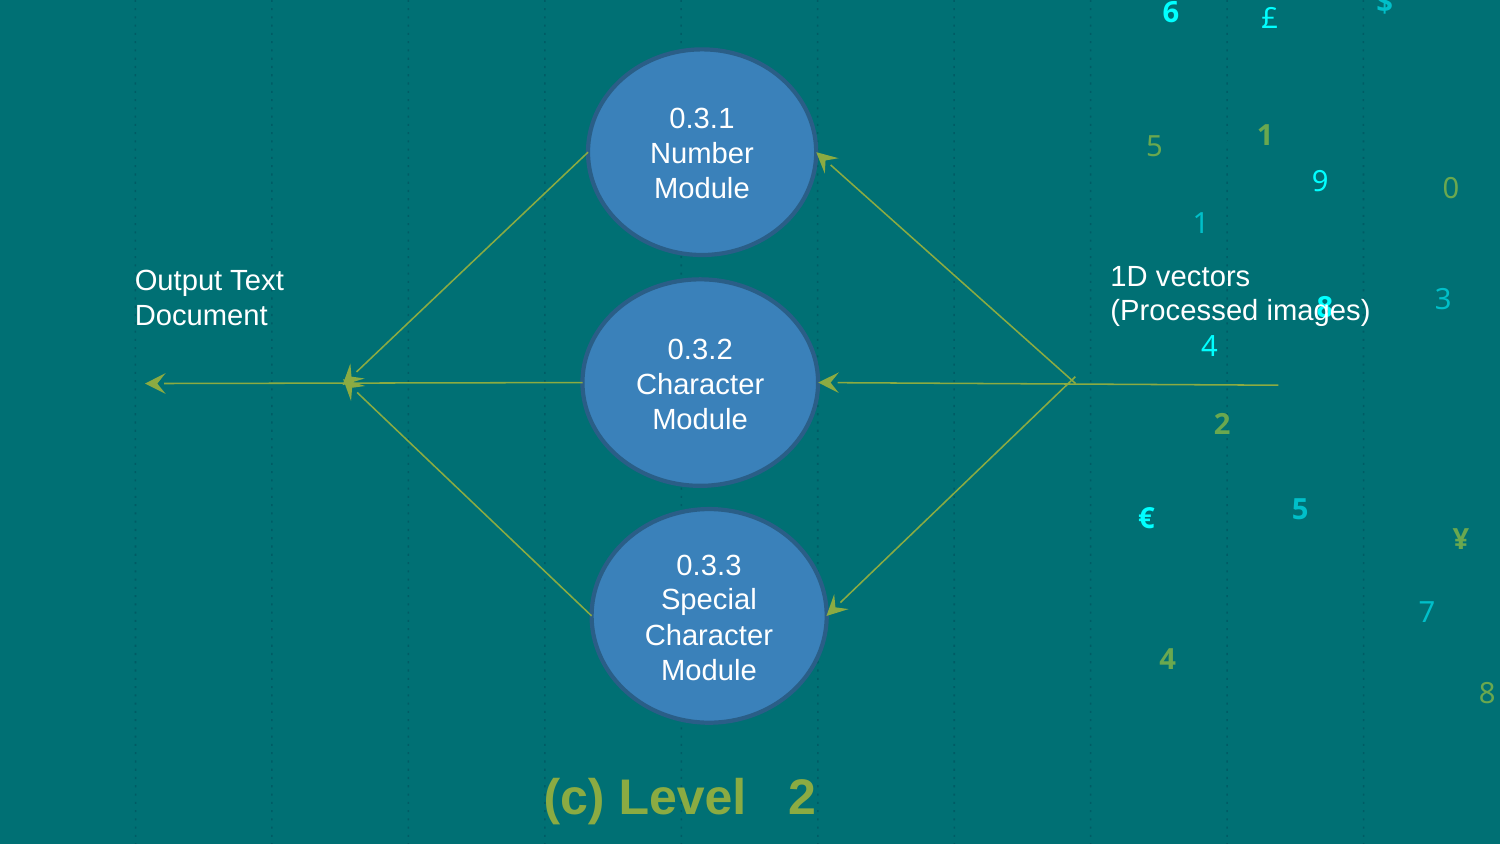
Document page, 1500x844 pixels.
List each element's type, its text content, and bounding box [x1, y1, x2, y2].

text_box 0.3.2 Character Module [582, 279, 819, 486]
text_box 1D vectors (Processed images) [1095, 249, 1446, 346]
text_box 0.3.3 Special Character Module [591, 509, 827, 723]
text_box (c) Level 2 [528, 756, 856, 833]
text_box Output Text Document [119, 254, 382, 351]
text_box 0.3.1 Number Module [588, 49, 817, 256]
